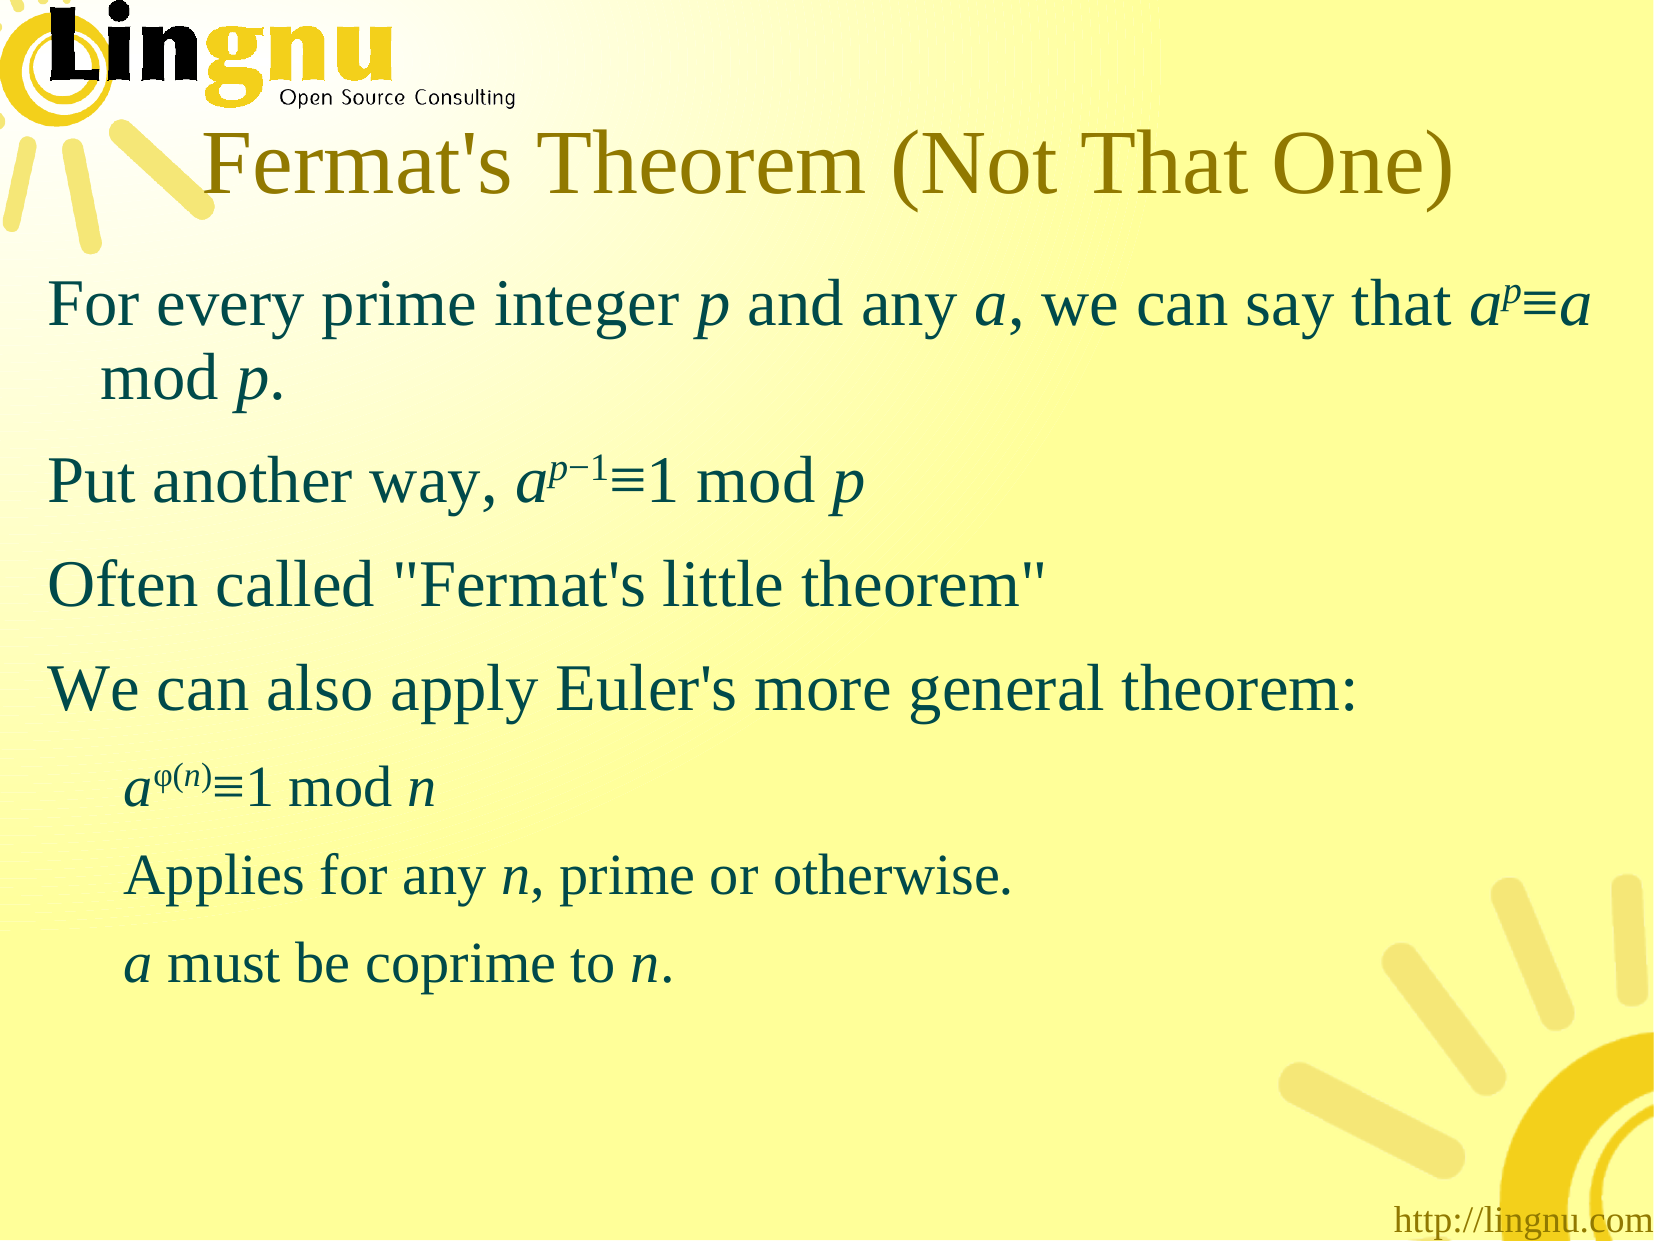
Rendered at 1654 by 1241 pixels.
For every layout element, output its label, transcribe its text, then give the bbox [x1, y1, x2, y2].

title Fermat's Theorem (Not That One) [123, 58, 1536, 265]
list For every prime integer p and any a, we can say that ap≡a mod p. Put another way, ap−1≡1 mod p Often called "Fermat's little theorem" We can also apply Euler's more general theorem: aφ(n)≡1 mod n Applies for any n, prime or otherwise. a must be coprime to n. [29, 265, 1625, 1127]
picture [0, 0, 516, 256]
picture [1256, 871, 1654, 1241]
